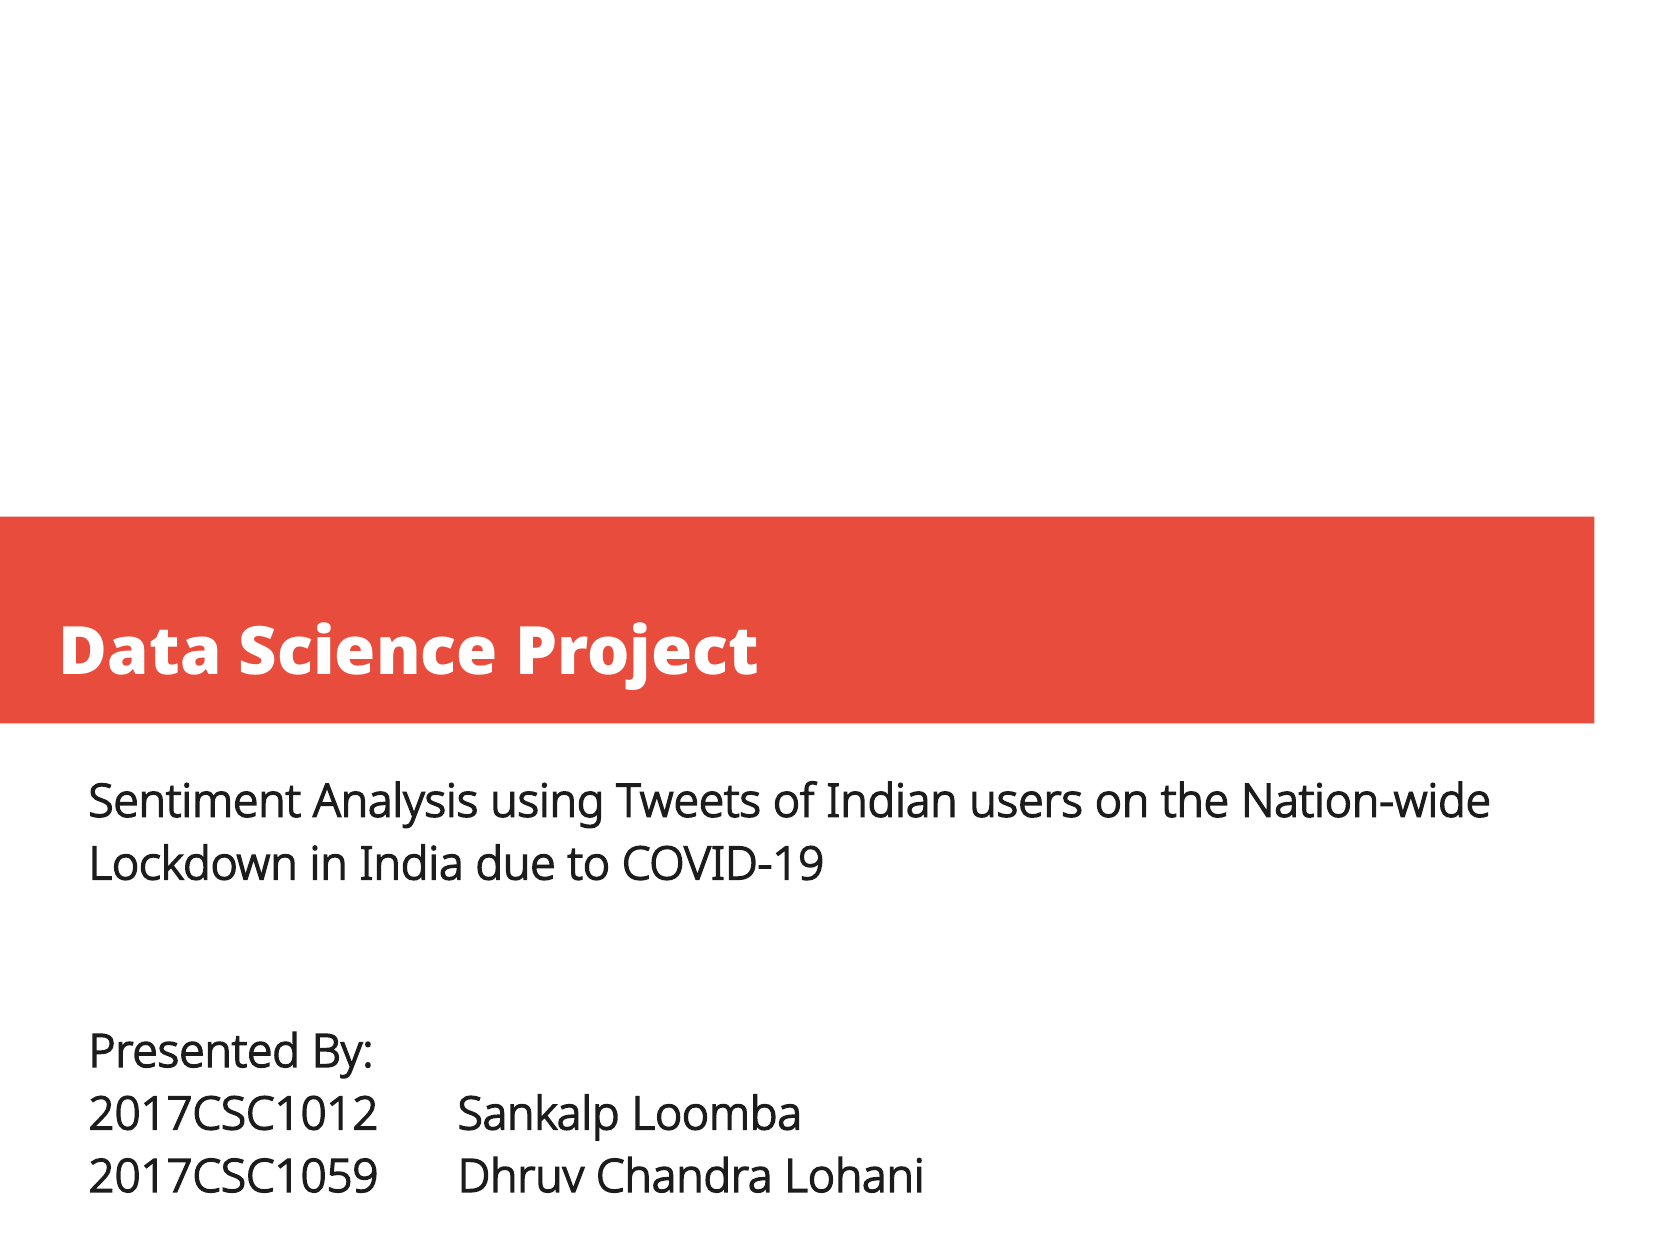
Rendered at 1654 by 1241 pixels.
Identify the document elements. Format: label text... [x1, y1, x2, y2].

subtitle Sentiment Analysis using Tweets of Indian users on the Nation-wide Lockdown in India due to COVID-19 Presented By: 2017CSC1012 Sankalp Loomba 2017CSC1059 Dhruv Chandra Lohani [88, 767, 1595, 1182]
title Data Science Project [59, 546, 1595, 694]
